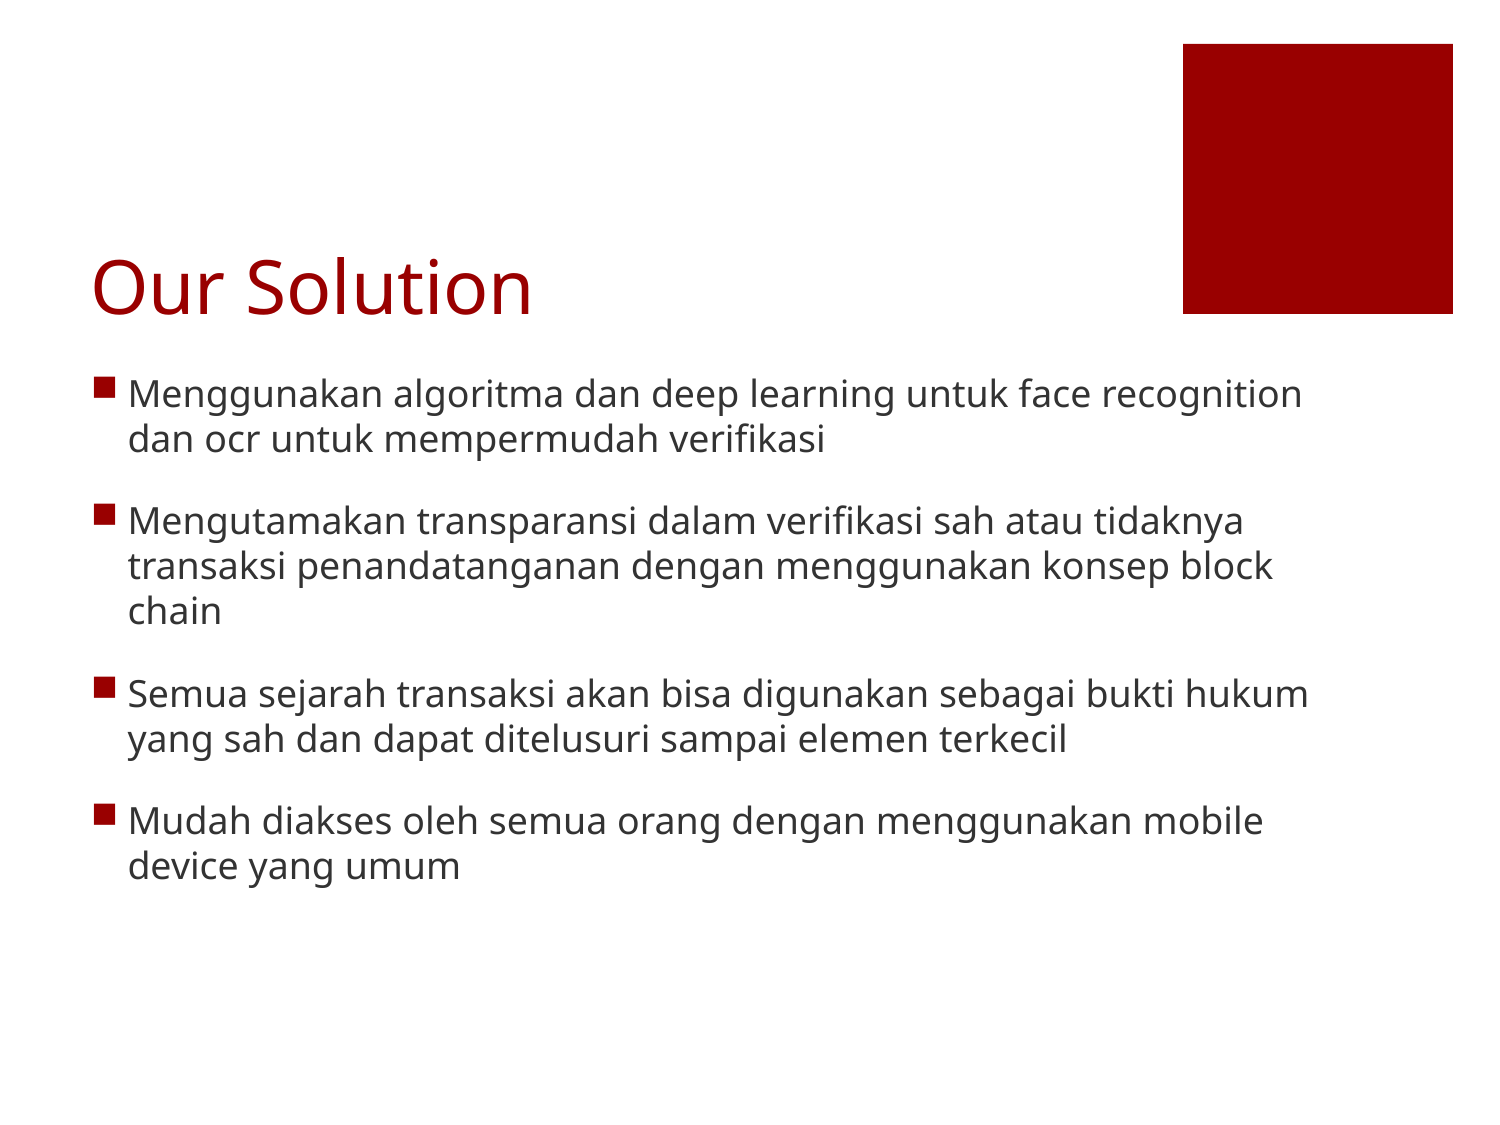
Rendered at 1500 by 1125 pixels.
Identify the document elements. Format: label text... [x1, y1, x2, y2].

title Our Solution [75, 149, 1143, 338]
list Menggunakan algoritma dan deep learning untuk face recognition dan ocr untuk mempermudah verifikasi Mengutamakan transparansi dalam verifikasi sah atau tidaknya transaksi penandatanganan dengan menggunakan konsep block chain Semua sejarah transaksi akan bisa digunakan sebagai bukti hukum yang sah dan dapat ditelusuri sampai elemen terkecil Mudah diakses oleh semua orang dengan menggunakan mobile device yang umum [75, 362, 1357, 1005]
